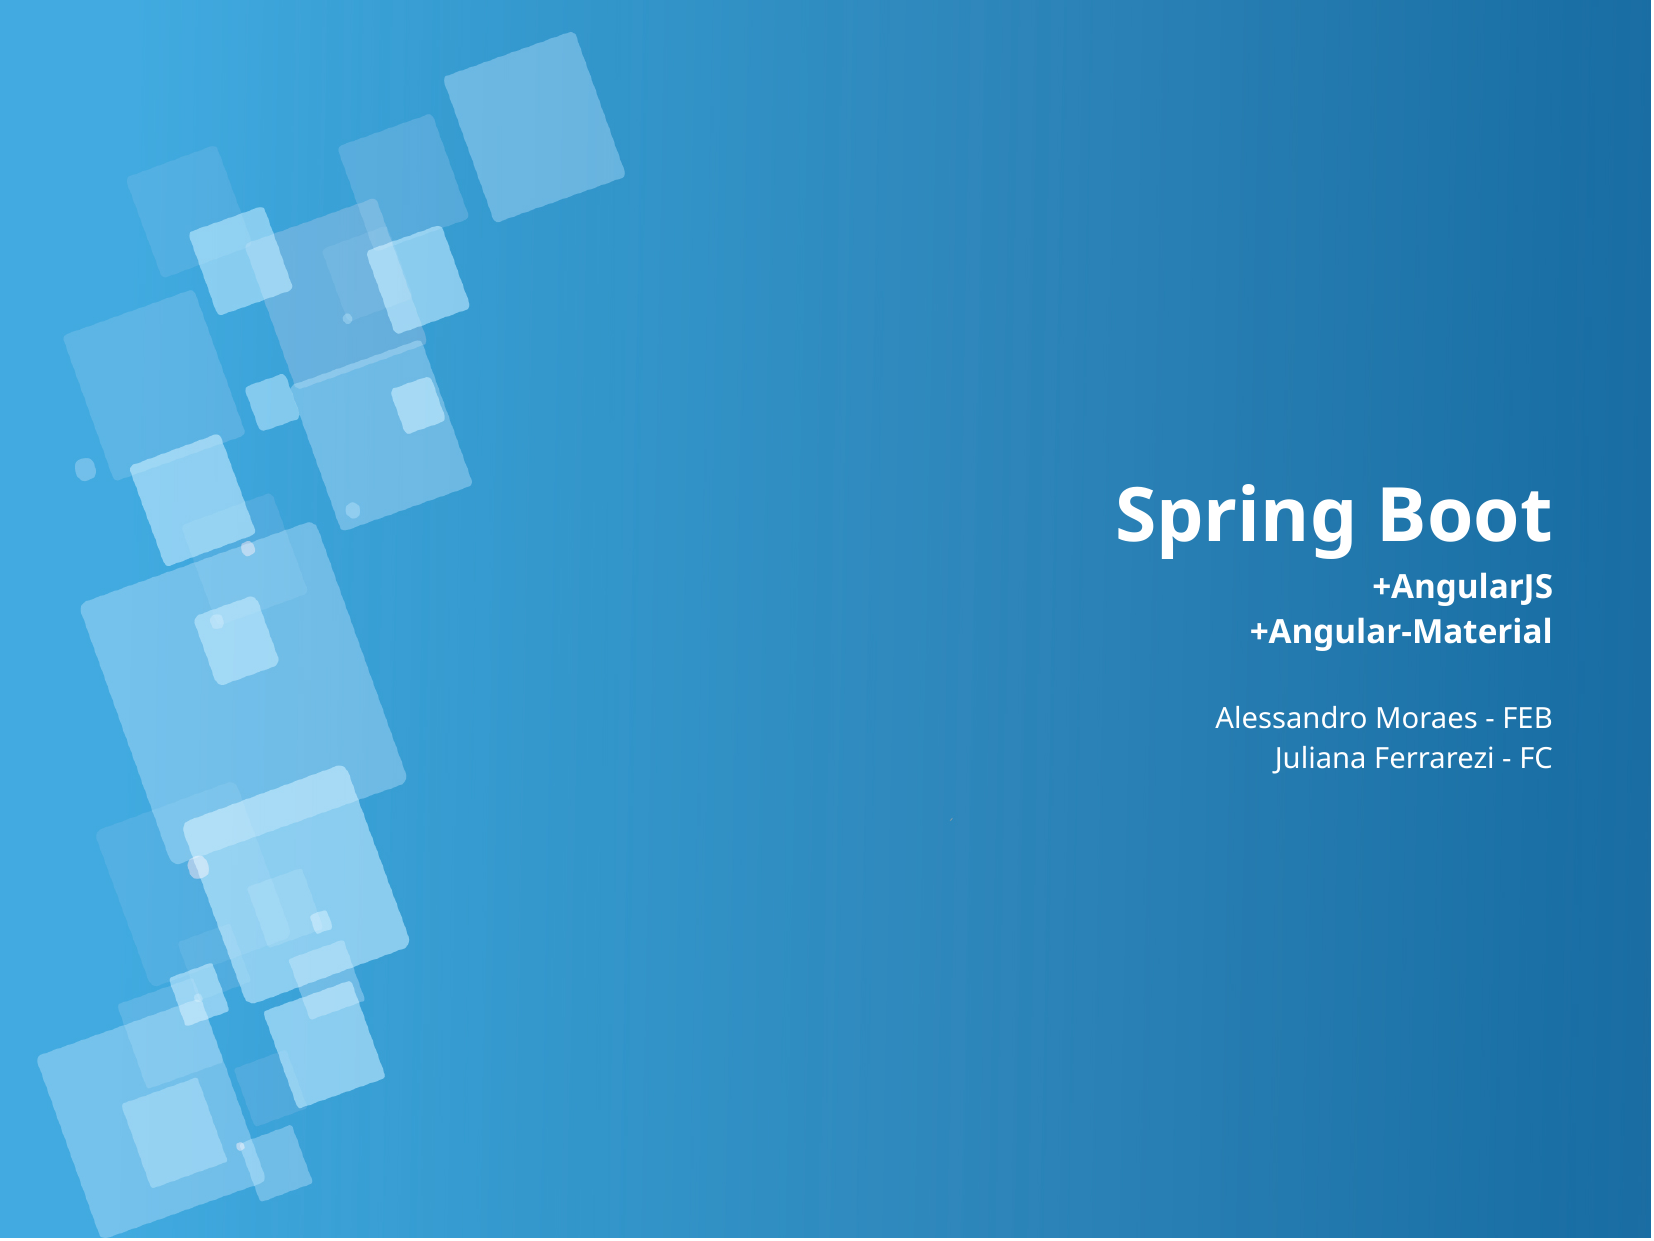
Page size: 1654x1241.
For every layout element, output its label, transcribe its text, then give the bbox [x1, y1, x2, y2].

picture [0, 0, 1651, 1238]
title Spring Boot +AngularJS +Angular-Material [627, 467, 1554, 648]
subtitle Alessandro Moraes - FEB Juliana Ferrarezi - FC [862, 680, 1554, 794]
